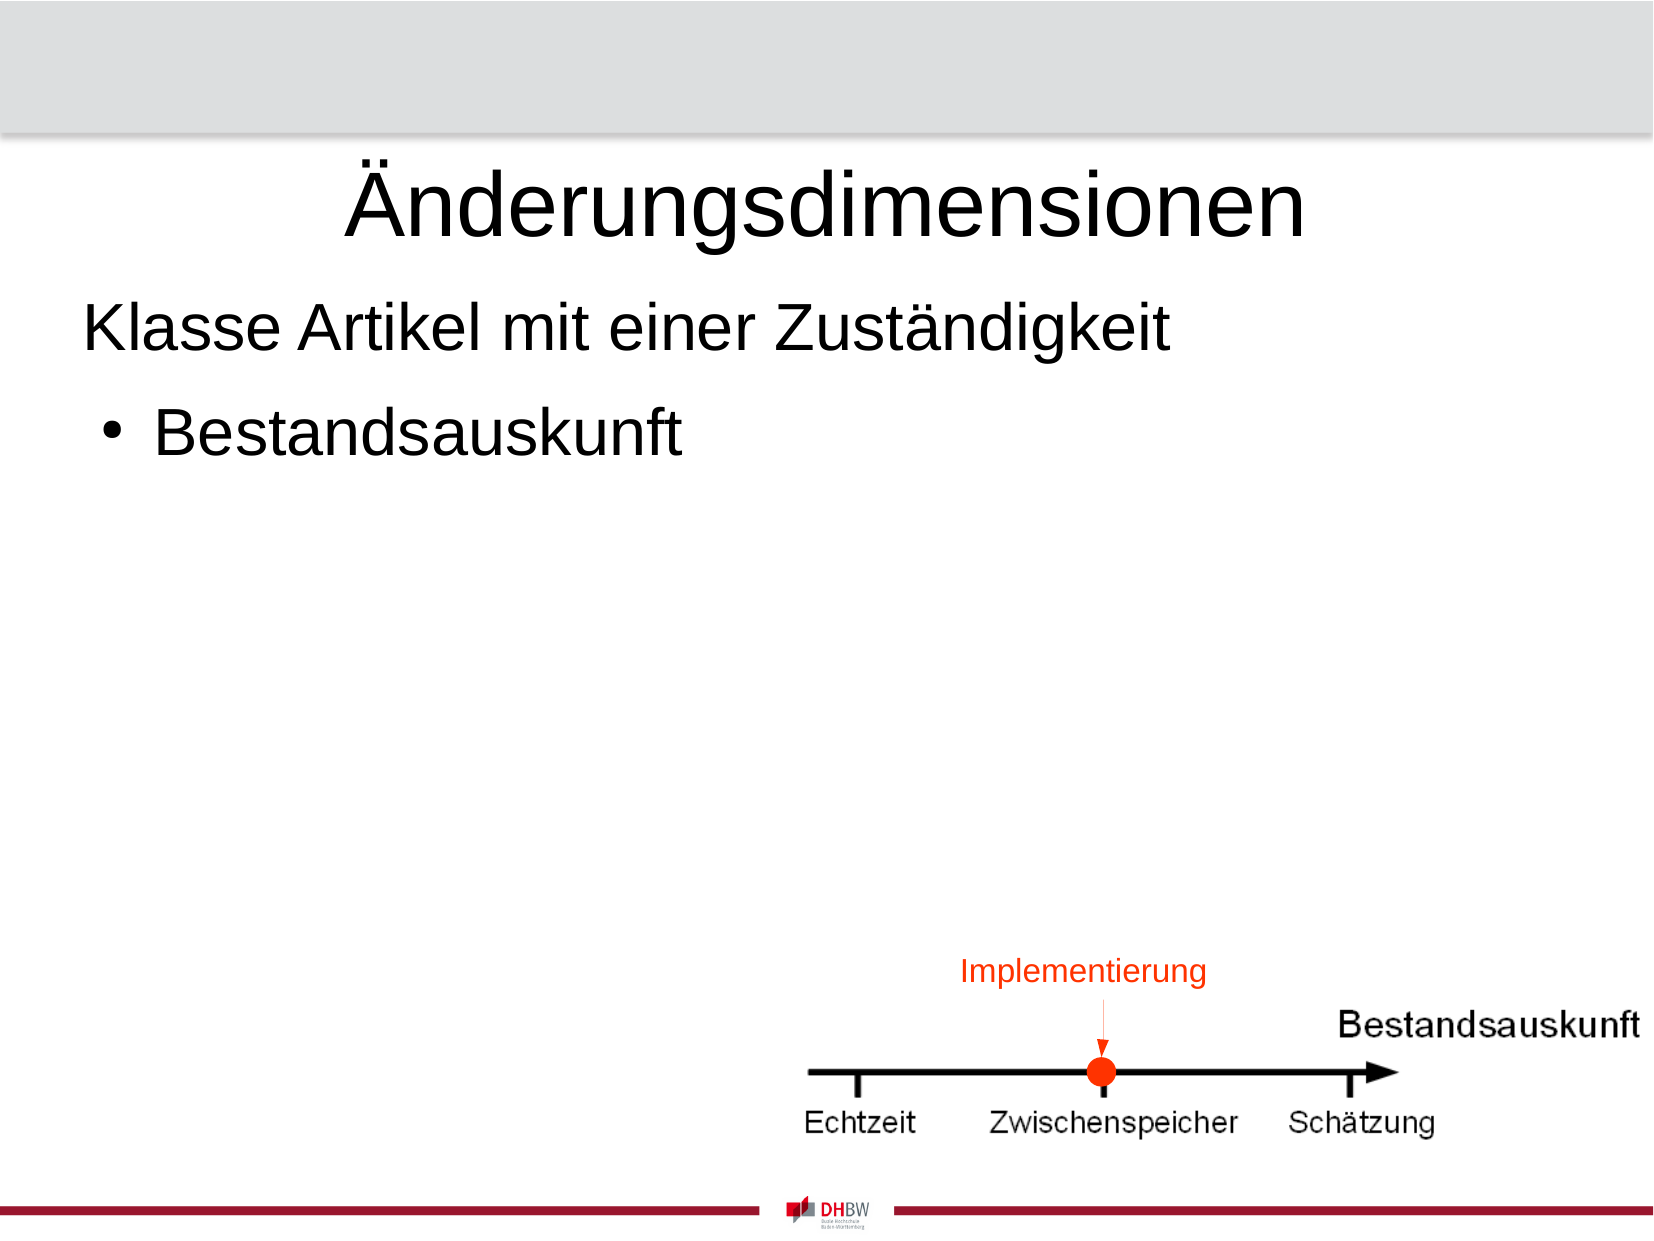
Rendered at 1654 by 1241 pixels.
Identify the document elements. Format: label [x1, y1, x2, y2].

list [82, 290, 1571, 1010]
title [82, 49, 1571, 257]
text_box [1086, 1057, 1117, 1087]
picture [0, 1, 1654, 1237]
